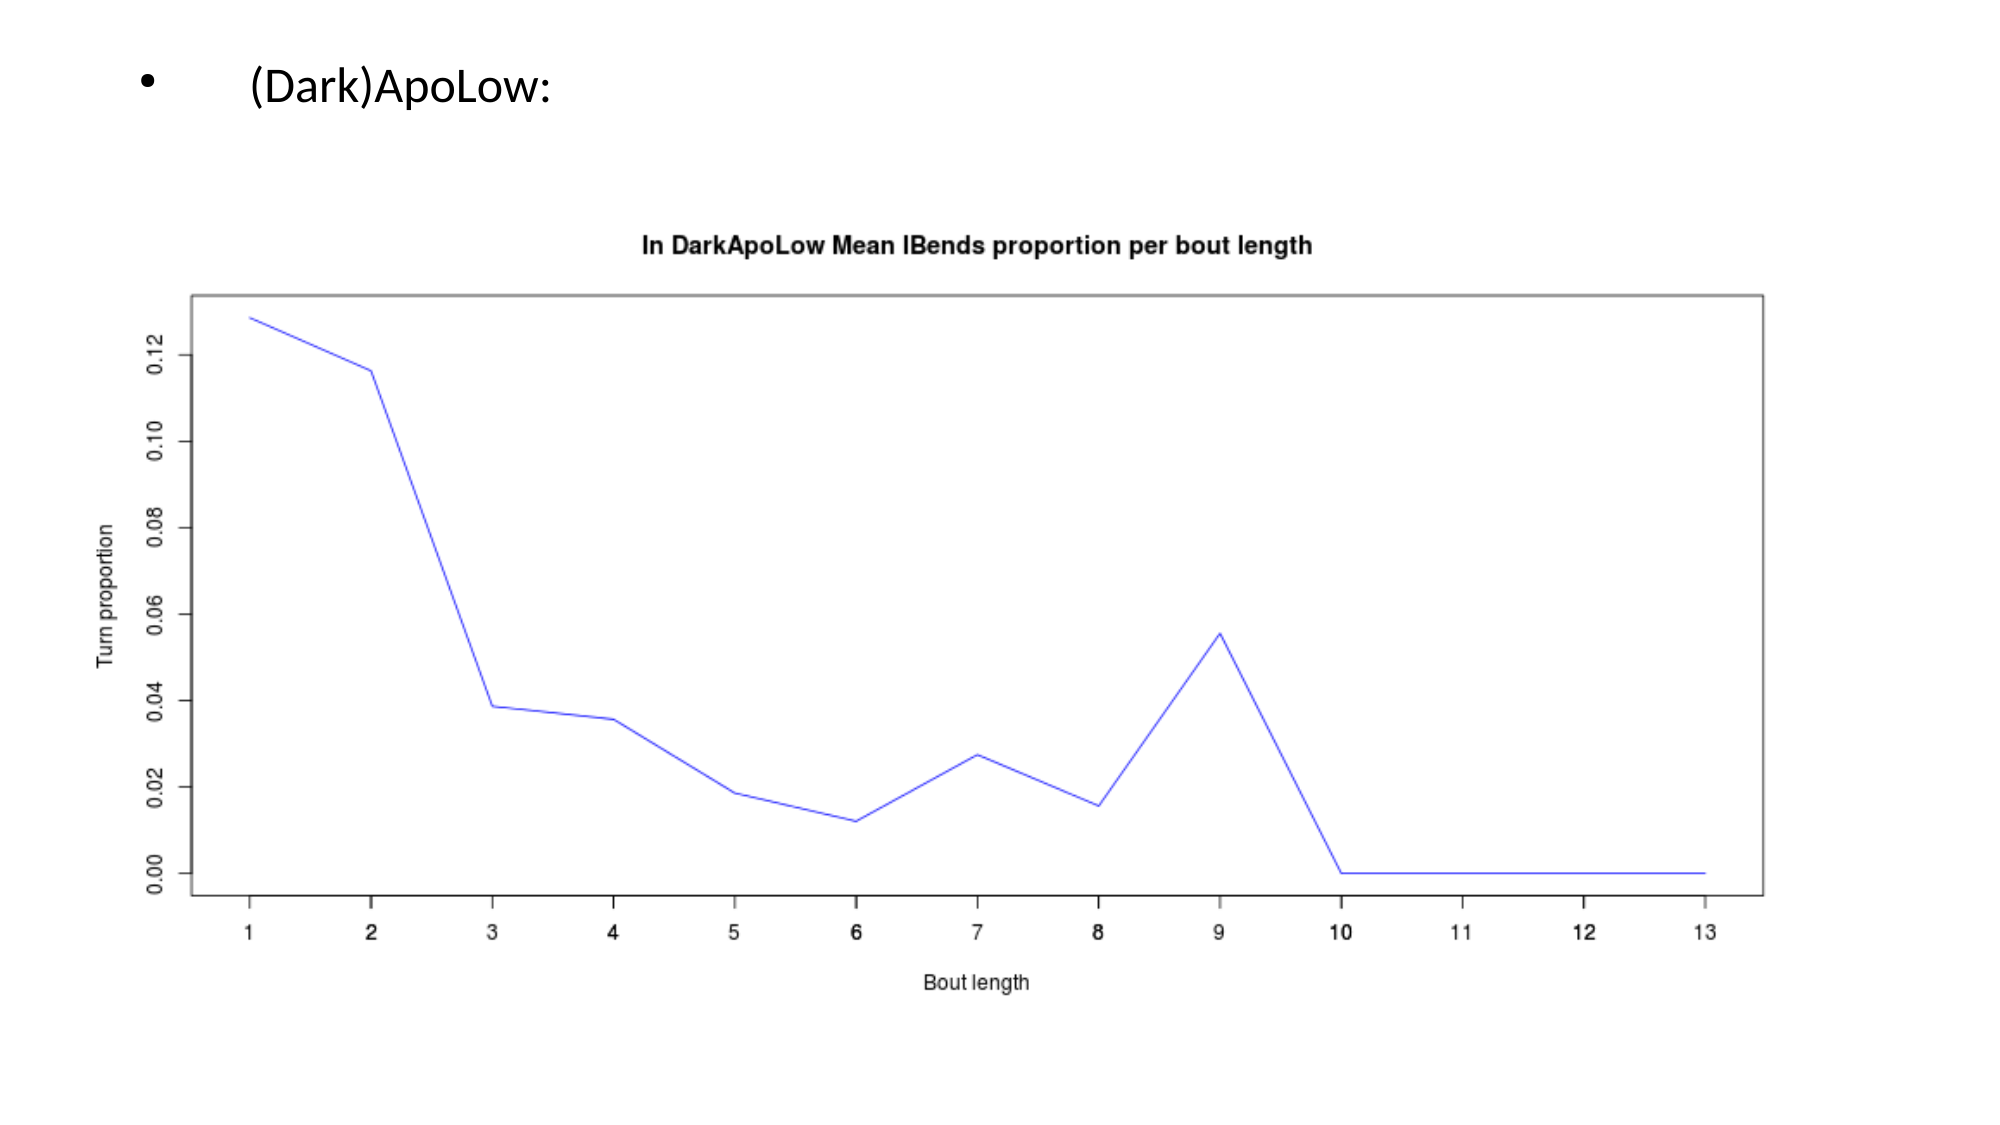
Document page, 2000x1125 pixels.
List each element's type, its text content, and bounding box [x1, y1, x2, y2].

text_box (Dark)ApoLow: [0, 0, 2000, 946]
picture [90, 194, 1816, 1023]
